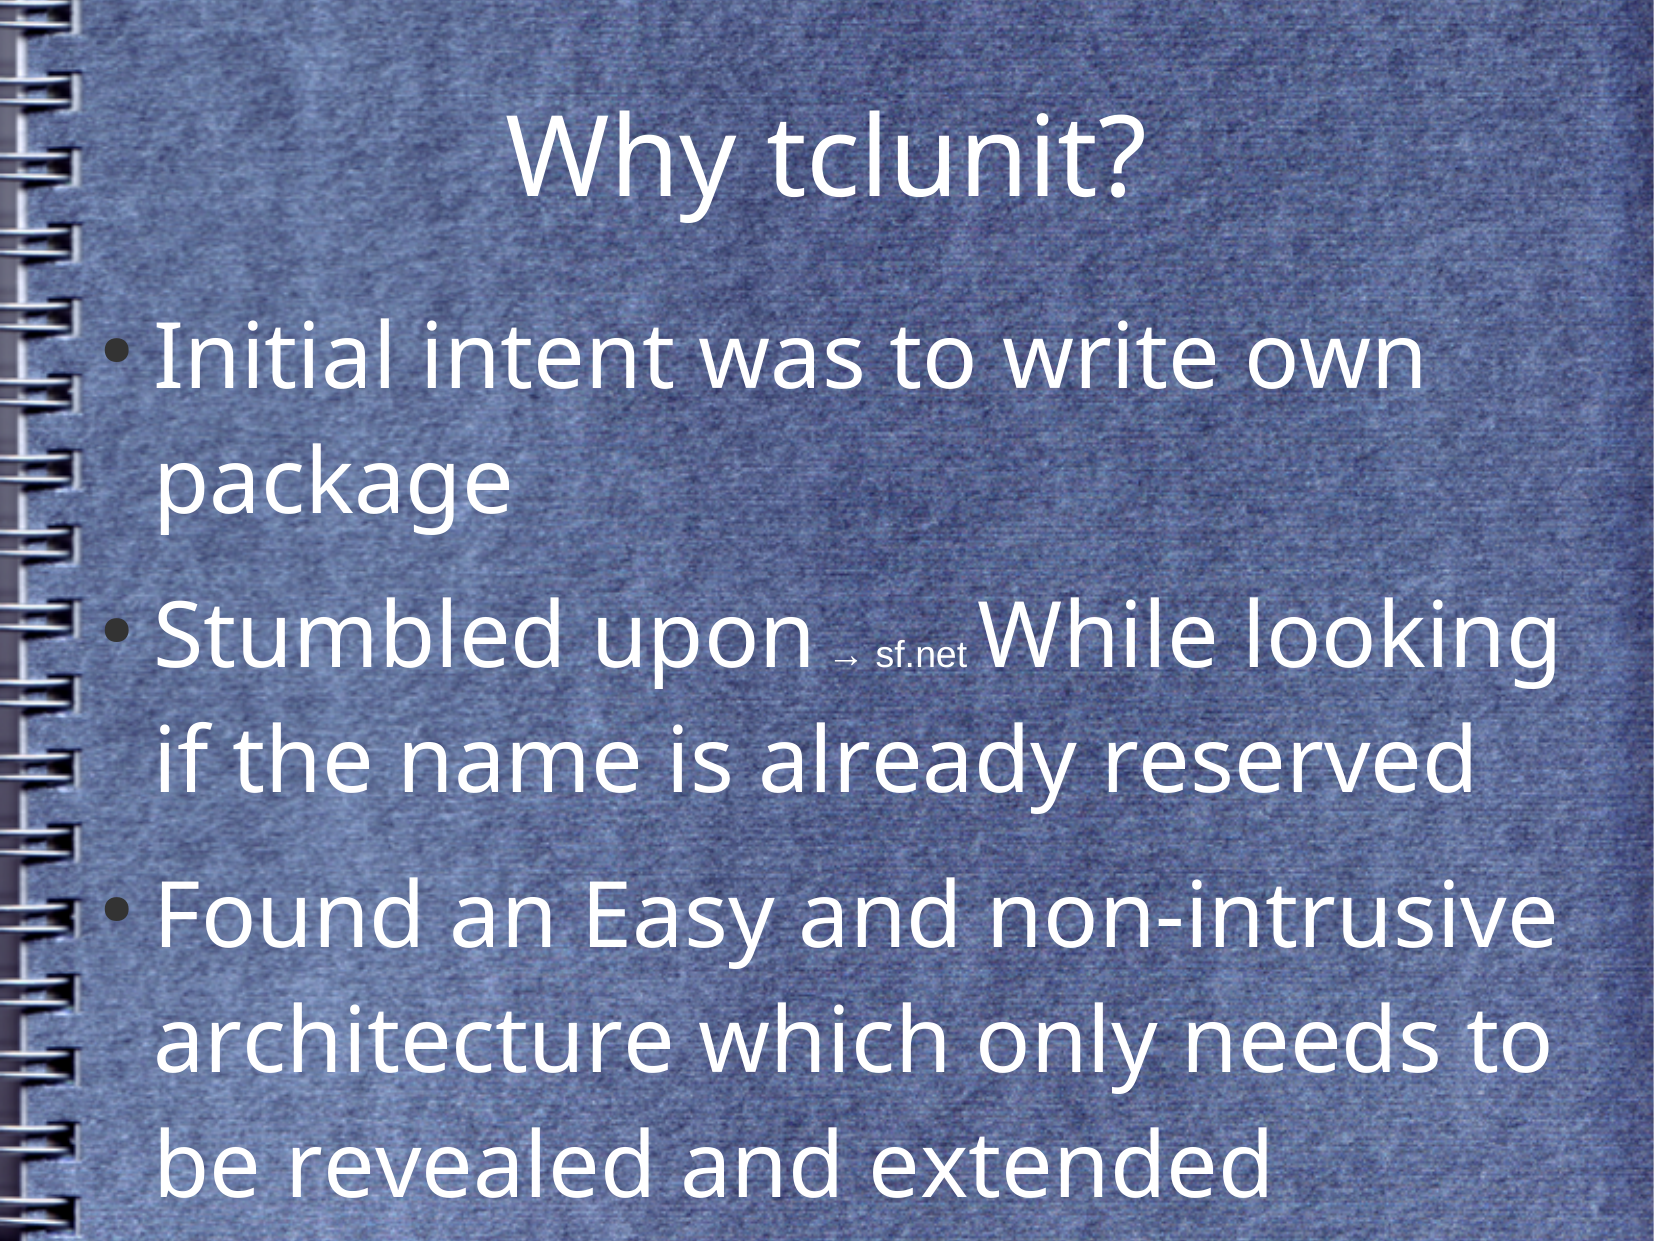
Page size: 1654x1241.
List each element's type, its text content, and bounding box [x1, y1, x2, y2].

picture [0, 0, 1654, 1241]
list Initial intent was to write own package Stumbled upon → sf.net While looking if the name is already reserved Found an Easy and non-intrusive architecture which only needs to be revealed and extended [82, 290, 1571, 1109]
title Why tclunit? [82, 49, 1571, 257]
